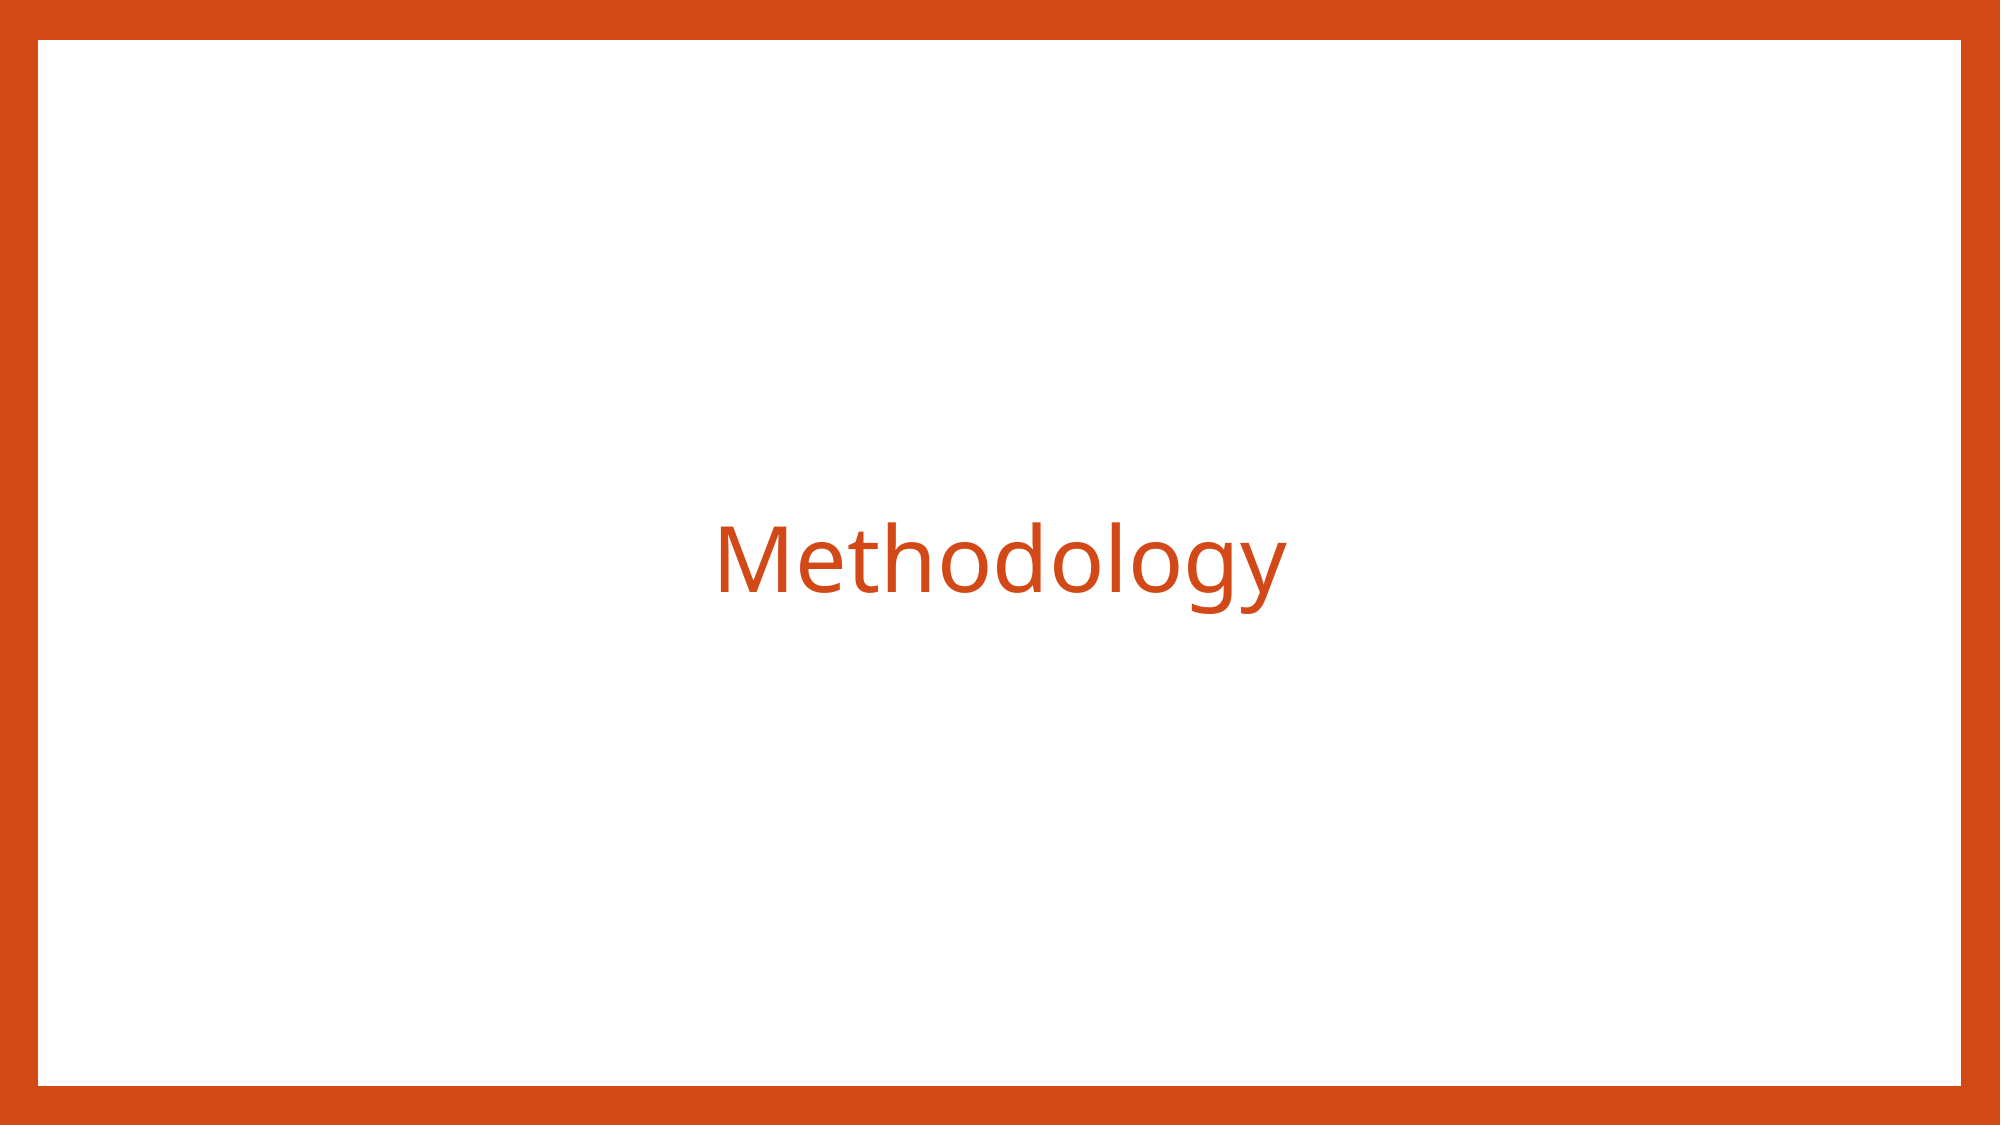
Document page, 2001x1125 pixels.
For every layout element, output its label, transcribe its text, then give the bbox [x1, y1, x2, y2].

title Methodology [189, 451, 1810, 674]
